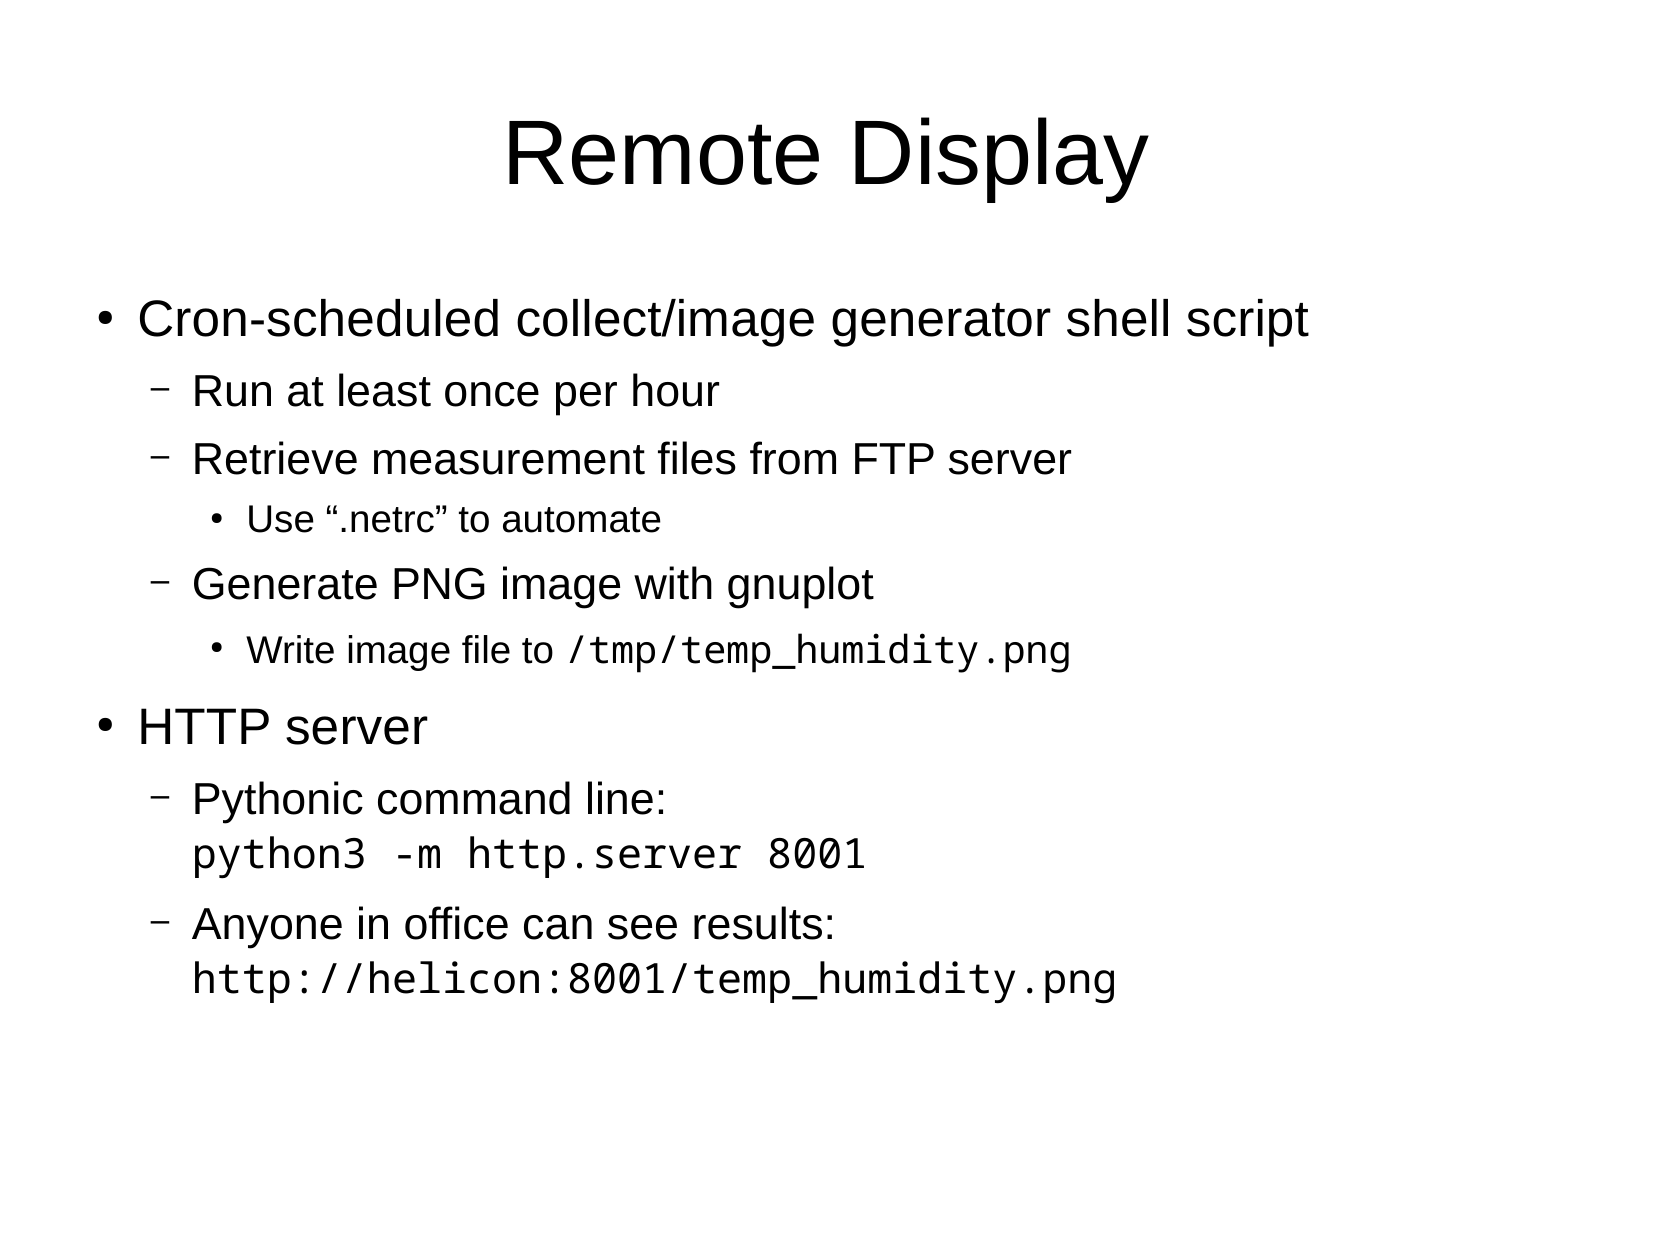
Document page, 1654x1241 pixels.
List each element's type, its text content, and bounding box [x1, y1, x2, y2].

title Remote Display [82, 49, 1571, 257]
list Cron-scheduled collect/image generator shell script Run at least once per hour Retrieve measurement files from FTP server Use “.netrc” to automate Generate PNG image with gnuplot Write image file to /tmp/temp_humidity.png HTTP server Pythonic command line: python3 -m http.server 8001 Anyone in office can see results: http://helicon:8001/temp_humidity.png [82, 290, 1571, 1010]
